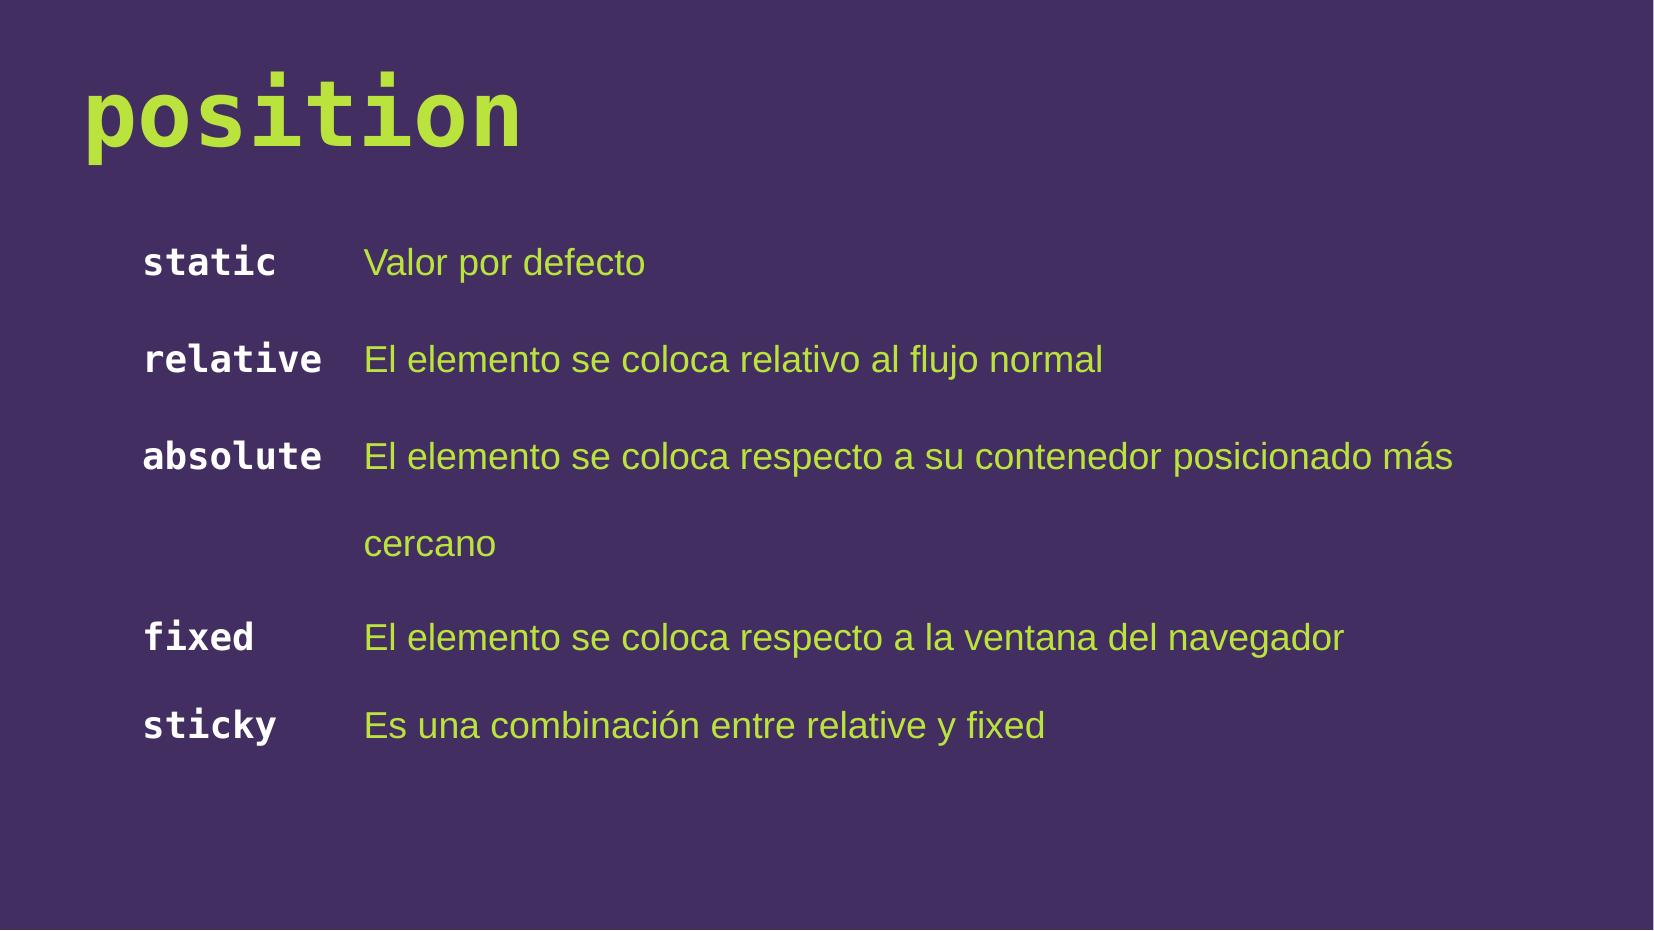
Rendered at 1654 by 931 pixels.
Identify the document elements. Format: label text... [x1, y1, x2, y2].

title position [82, 37, 1571, 193]
subtitle static Valor por defecto relative El elemento se coloca relativo al flujo normal absolute El elemento se coloca respecto a su contenedor posicionado más cercano fixed El elemento se coloca respecto a la ventana del navegador sticky Es una combinación entre relative y fixed [142, 214, 1512, 841]
